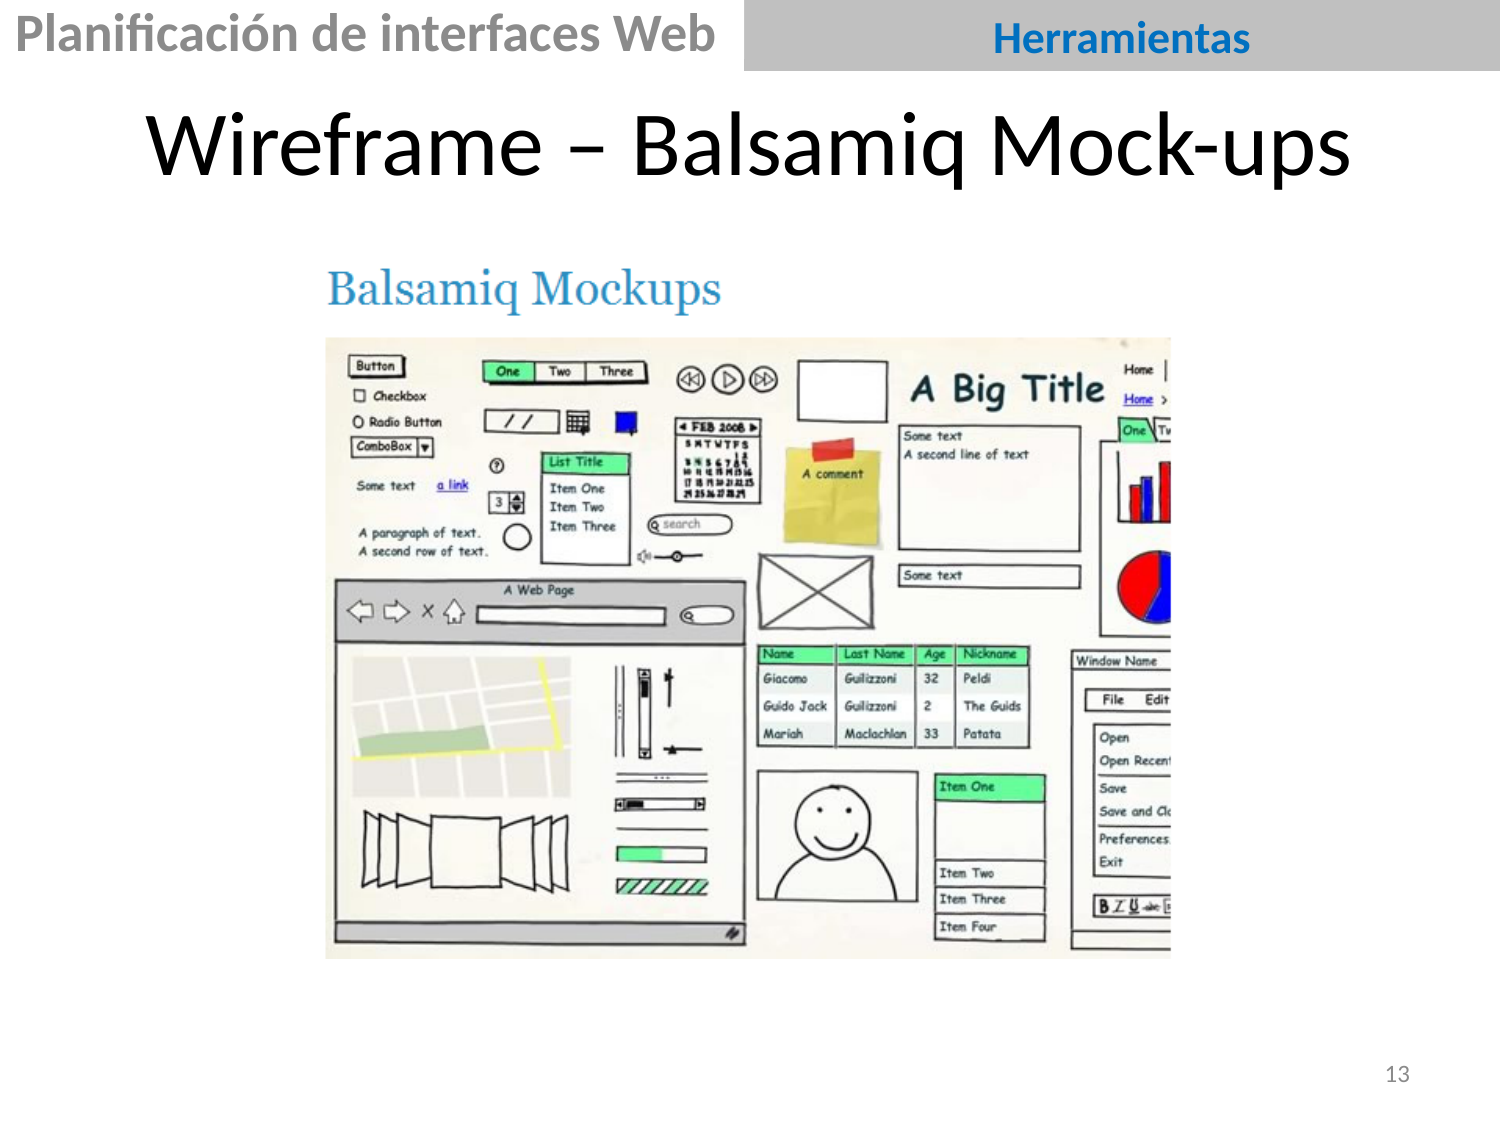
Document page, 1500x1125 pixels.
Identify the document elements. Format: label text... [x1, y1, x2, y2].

title Wireframe – Balsamiq Mock-ups [75, 60, 1425, 233]
title Planificación de interfaces Web [0, 0, 745, 60]
slide_number <número> [1074, 1042, 1425, 1103]
title Herramientas [744, 0, 1500, 71]
picture [307, 247, 1193, 959]
